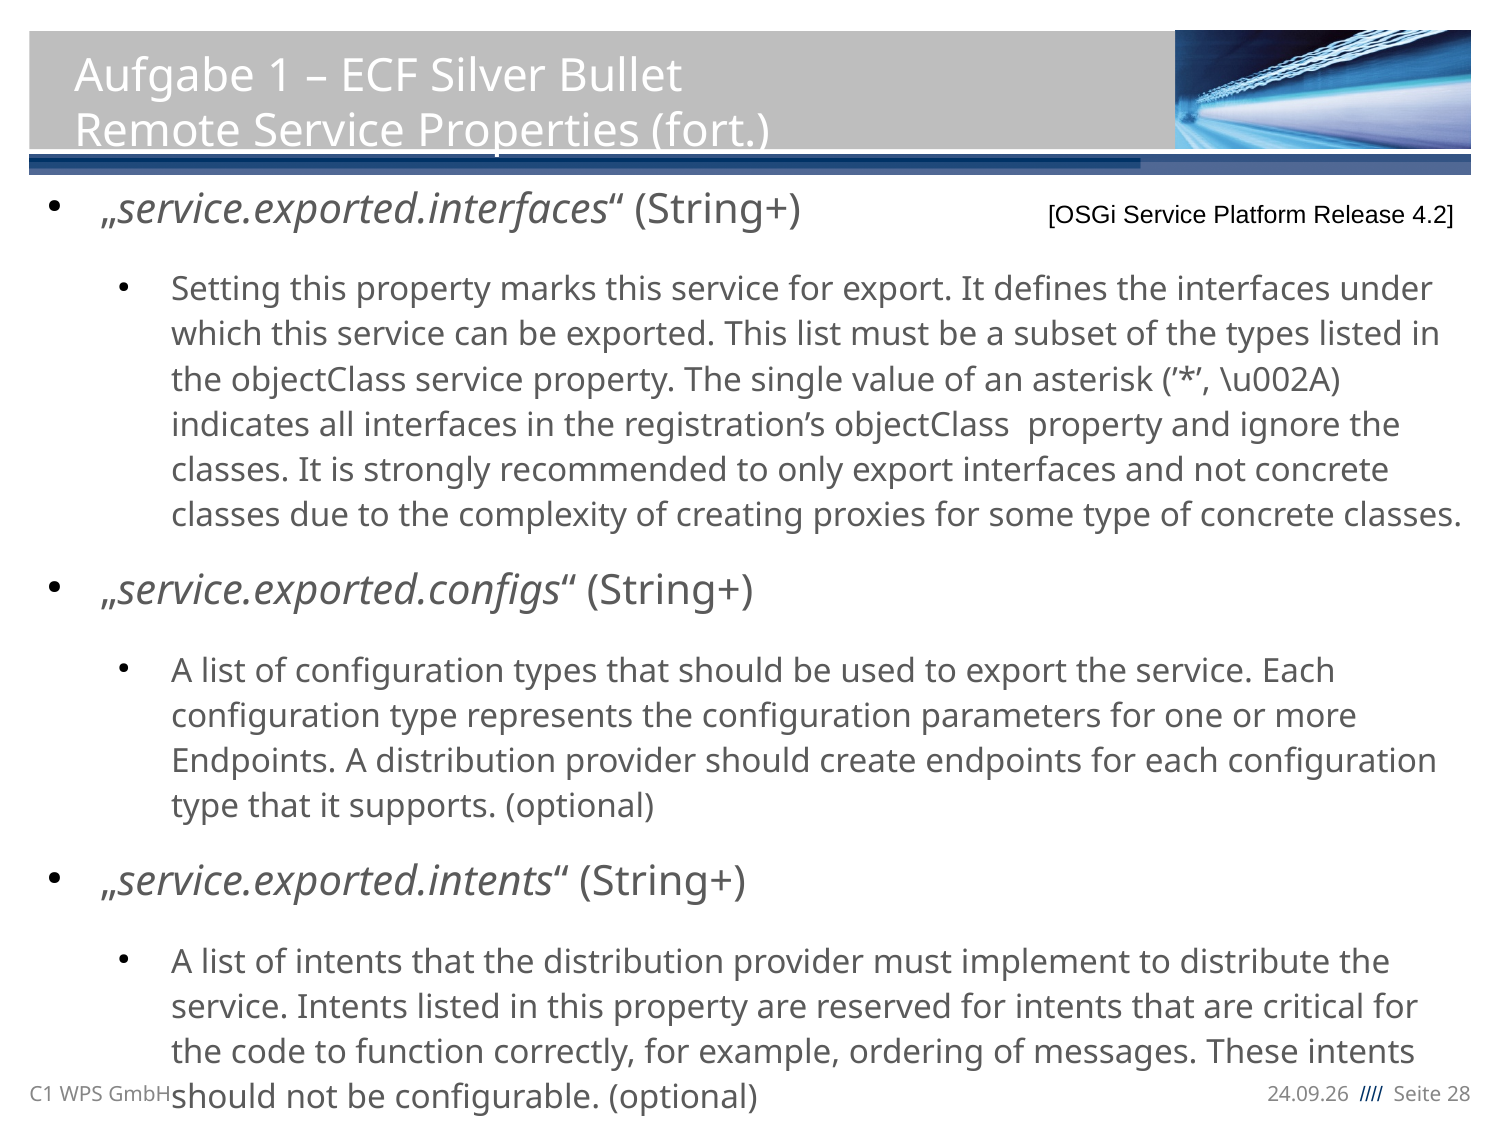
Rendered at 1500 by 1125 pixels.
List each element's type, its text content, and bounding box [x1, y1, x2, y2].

picture [29, 154, 1471, 175]
picture [1175, 30, 1471, 149]
title Aufgabe 1 – ECF Silver Bullet Remote Service Properties (fort.) [29, 31, 1176, 150]
list „service.exported.interfaces“ (String+) Setting this property marks this service for export. It defines the interfaces under which this service can be exported. This list must be a subset of the types listed in the objectClass service property. The single value of an asterisk (’*’, \u002A) indicates all interfaces in the registration’s objectClass property and ignore the classes. It is strongly recommended to only export interfaces and not concrete classes due to the complexity of creating proxies for some type of concrete classes. „service.exported.configs“ (String+) A list of configuration types that should be used to export the service. Each configuration type represents the configuration parameters for one or more Endpoints. A distribution provider should create endpoints for each configuration type that it supports. (optional) „service.exported.intents“ (String+) A list of intents that the distribution provider must implement to distribute the service. Intents listed in this property are reserved for intents that are critical for the code to function correctly, for example, ordering of messages. These intents should not be configurable. (optional) [29, 178, 1471, 1052]
text_box [OSGi Service Platform Release 4.2] [1033, 193, 1471, 237]
